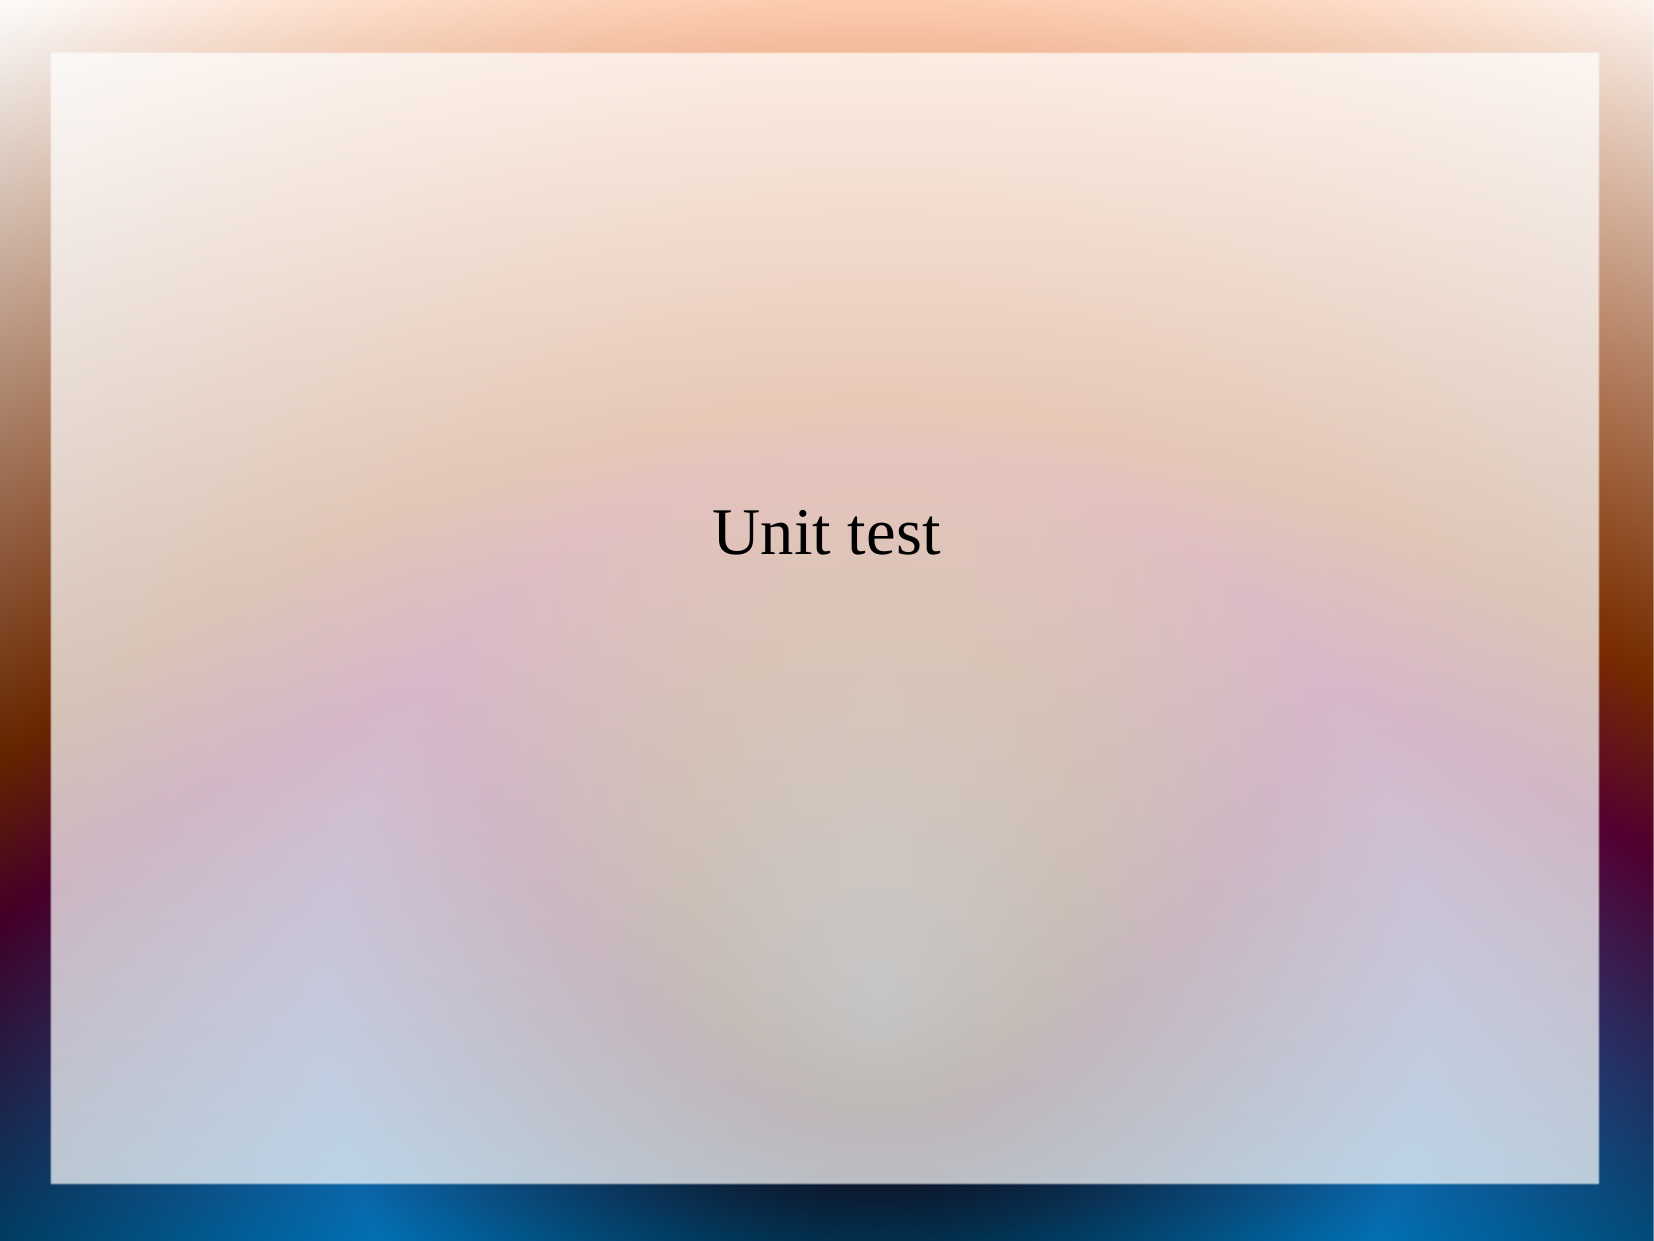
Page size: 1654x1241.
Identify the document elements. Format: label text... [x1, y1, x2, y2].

picture [0, 0, 1654, 1241]
subtitle Unit test [82, 55, 1571, 1010]
